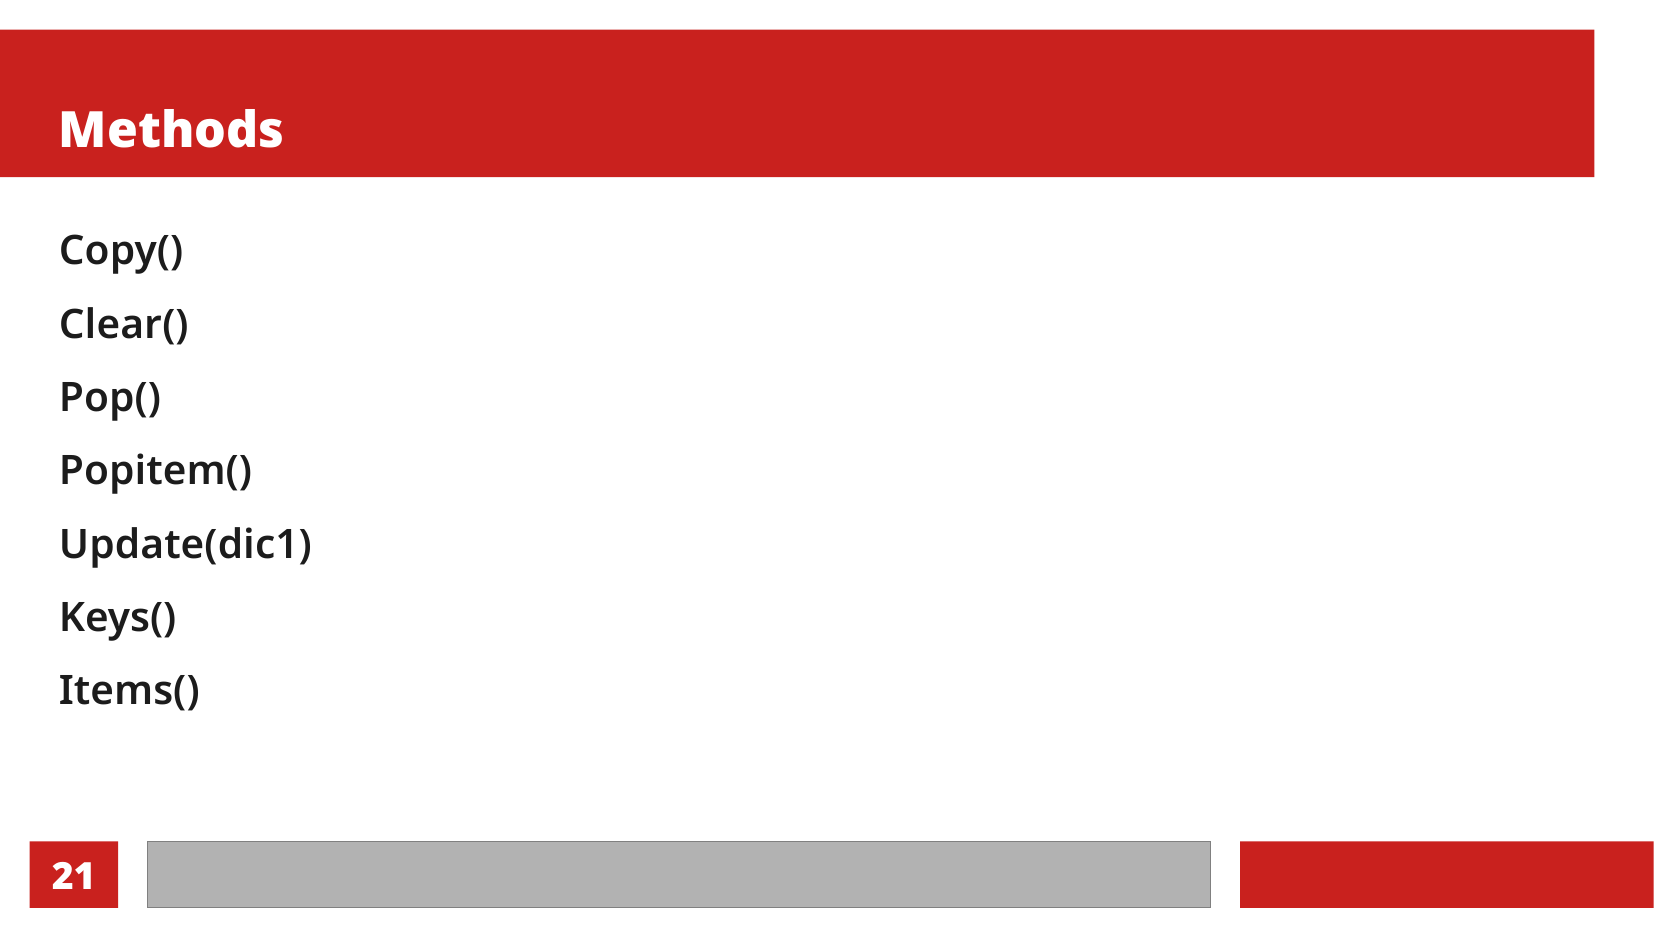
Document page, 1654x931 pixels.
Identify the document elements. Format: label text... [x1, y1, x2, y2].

list Copy() Clear() Pop() Popitem() Update(dic1) Keys() Items() [59, 221, 1565, 798]
title Methods [59, 44, 1595, 163]
